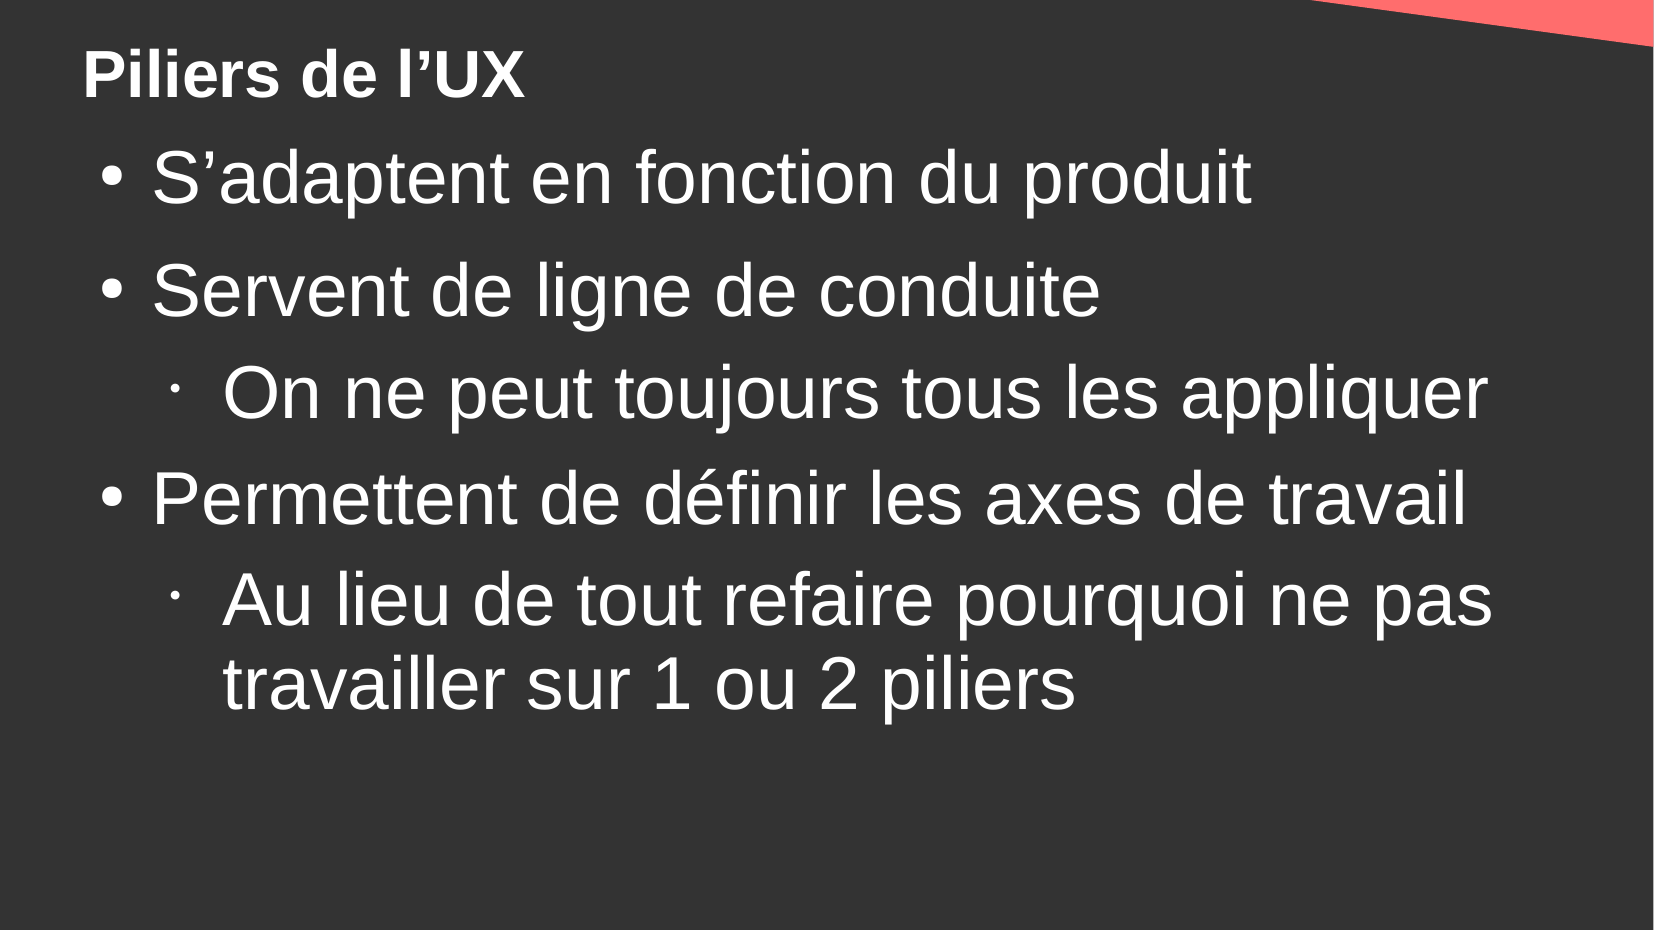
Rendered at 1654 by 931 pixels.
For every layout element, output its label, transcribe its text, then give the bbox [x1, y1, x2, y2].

title Piliers de l’UX [82, 37, 1571, 114]
text_box [1310, 0, 1654, 47]
list S’adaptent en fonction du produit Servent de ligne de conduite On ne peut toujours tous les appliquer Permettent de définir les axes de travail Au lieu de tout refaire pourquoi ne pas travailler sur 1 ou 2 piliers [80, 135, 1620, 827]
